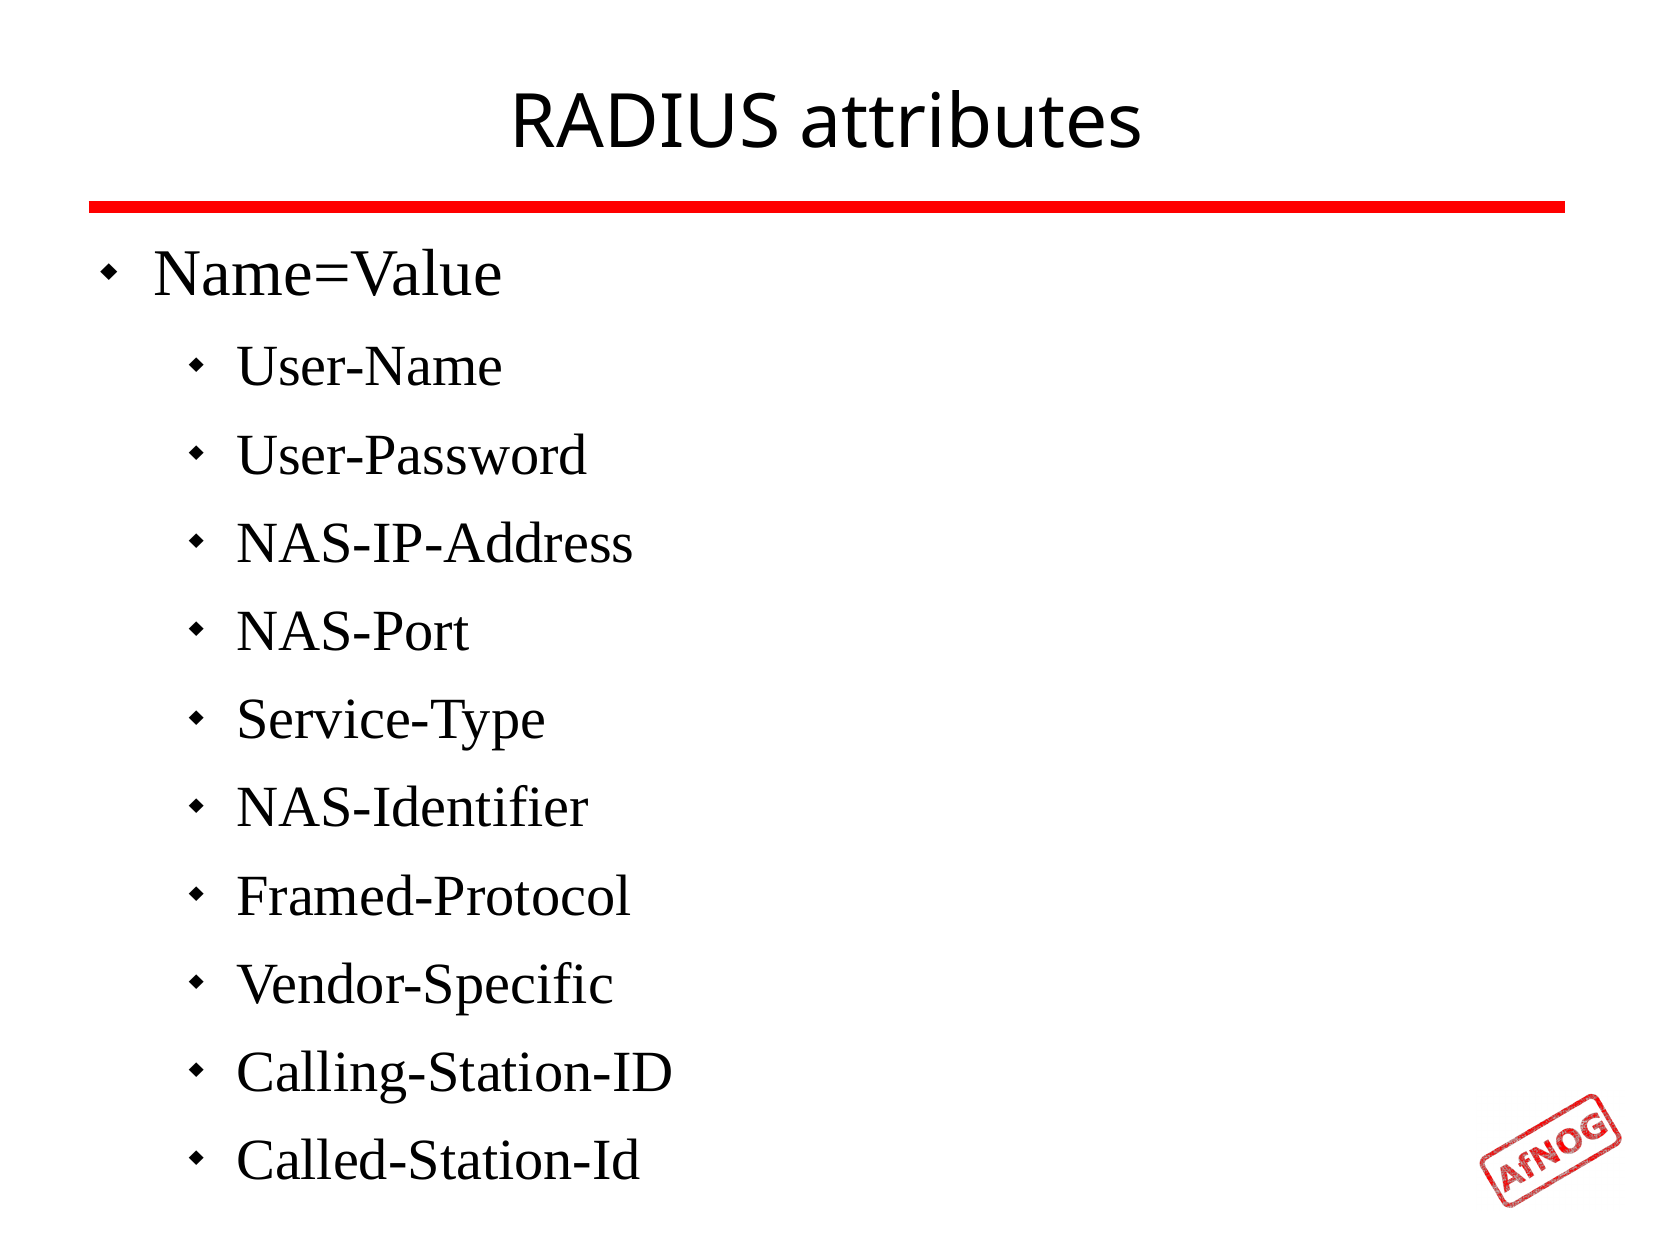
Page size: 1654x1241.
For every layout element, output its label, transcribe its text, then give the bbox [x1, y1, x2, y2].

list Name=Value User-Name User-Password NAS-IP-Address NAS-Port Service-Type NAS-Identifier Framed-Protocol Vendor-Specific Calling-Station-ID Called-Station-Id [82, 236, 1571, 1193]
picture [1476, 1090, 1625, 1211]
title RADIUS attributes [82, 74, 1571, 162]
